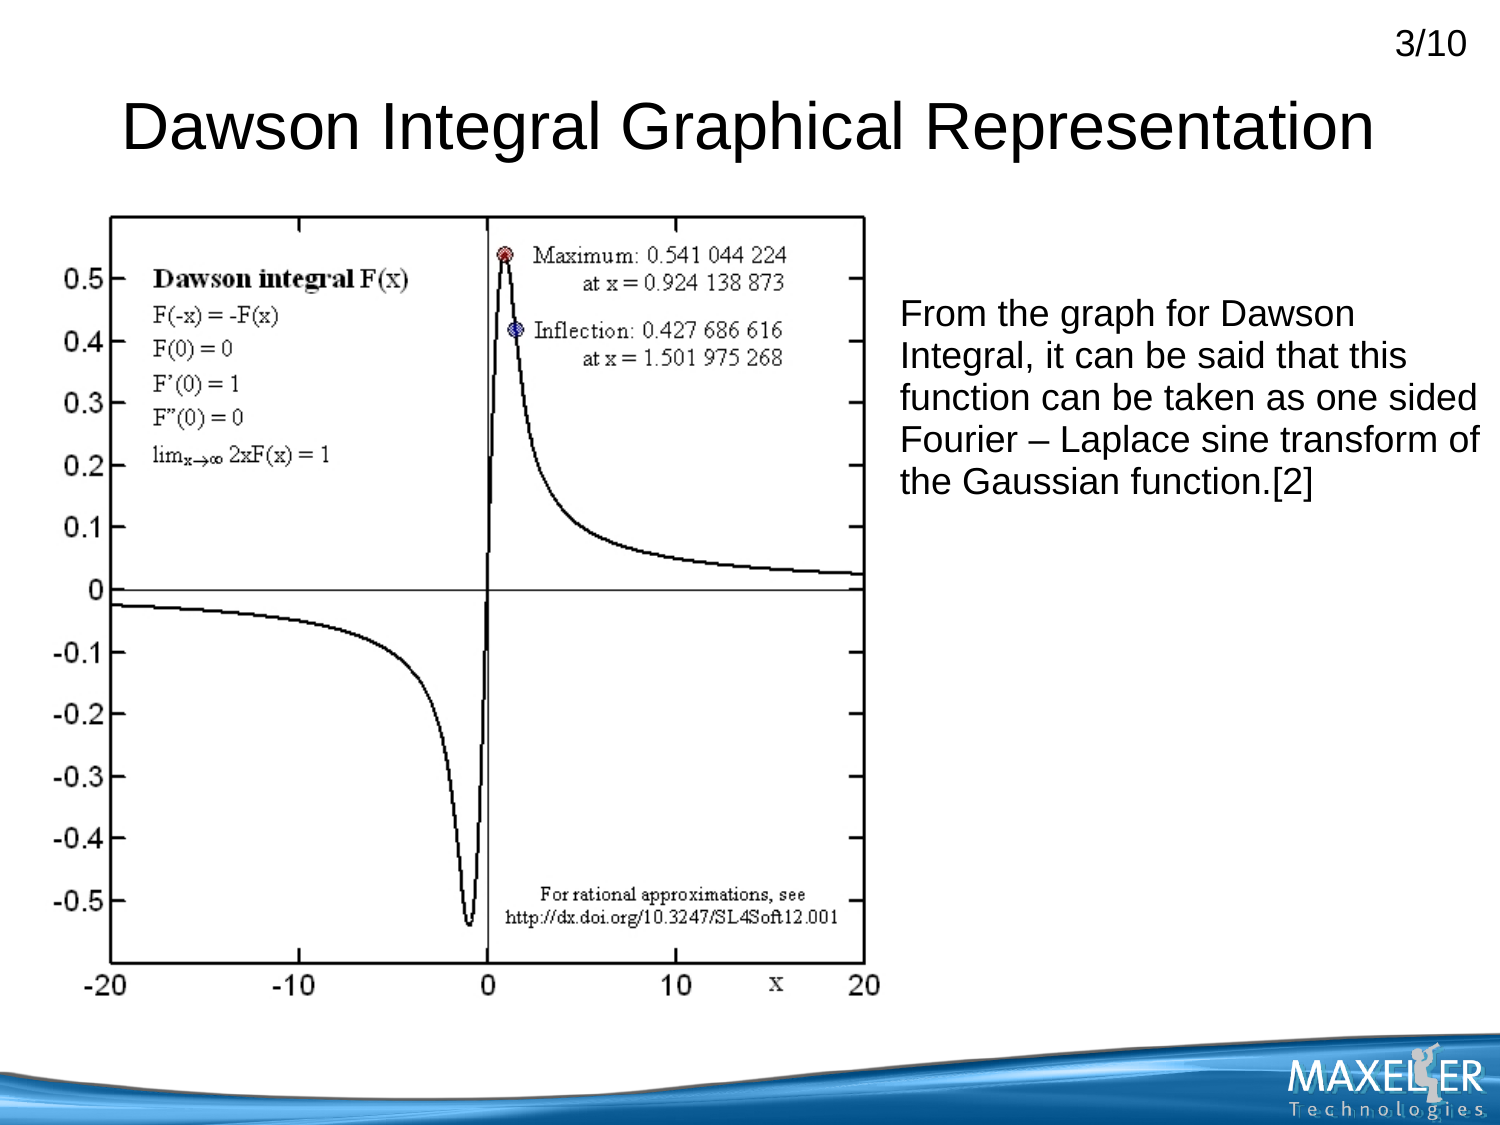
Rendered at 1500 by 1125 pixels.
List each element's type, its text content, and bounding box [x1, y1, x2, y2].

picture [0, 1023, 1500, 1125]
picture [45, 202, 889, 1006]
text_box 3/10 [1380, 15, 1486, 72]
text_box From the graph for Dawson Integral, it can be said that this function can be taken as one sided Fourier – Laplace sine transform of the Gaussian function.[2] [885, 285, 1500, 552]
title Dawson Integral Graphical Representation [75, 45, 1424, 208]
